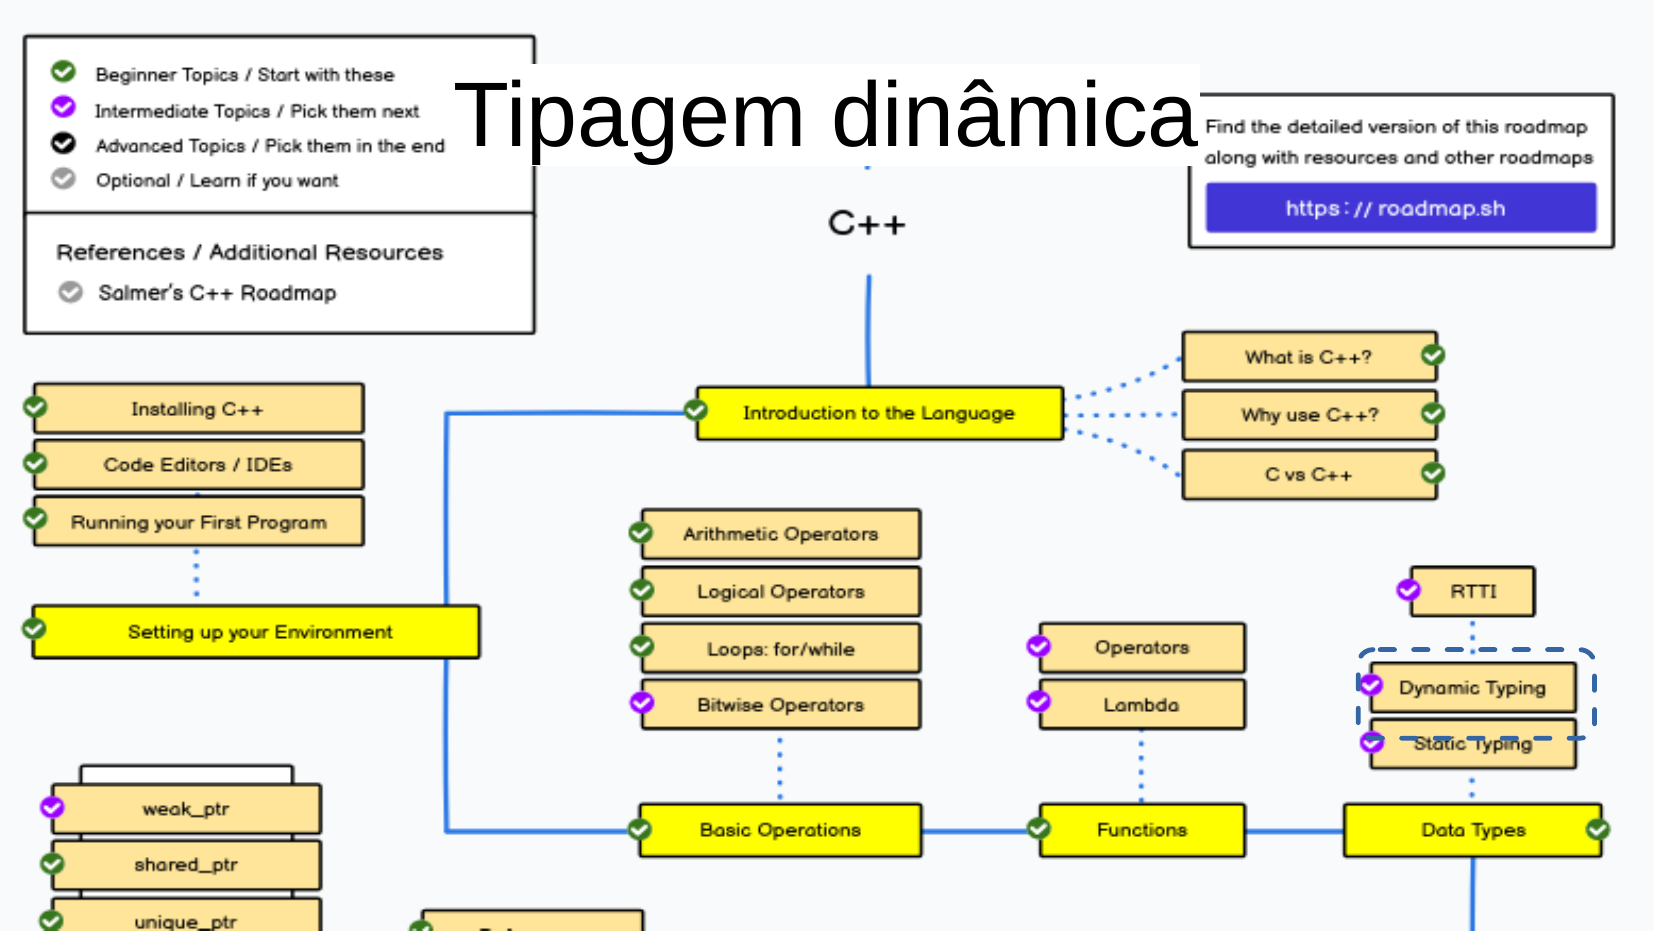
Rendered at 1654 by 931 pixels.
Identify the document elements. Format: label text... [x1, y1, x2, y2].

picture [0, 0, 1654, 931]
title Tipagem dinâmica [82, 37, 1571, 193]
